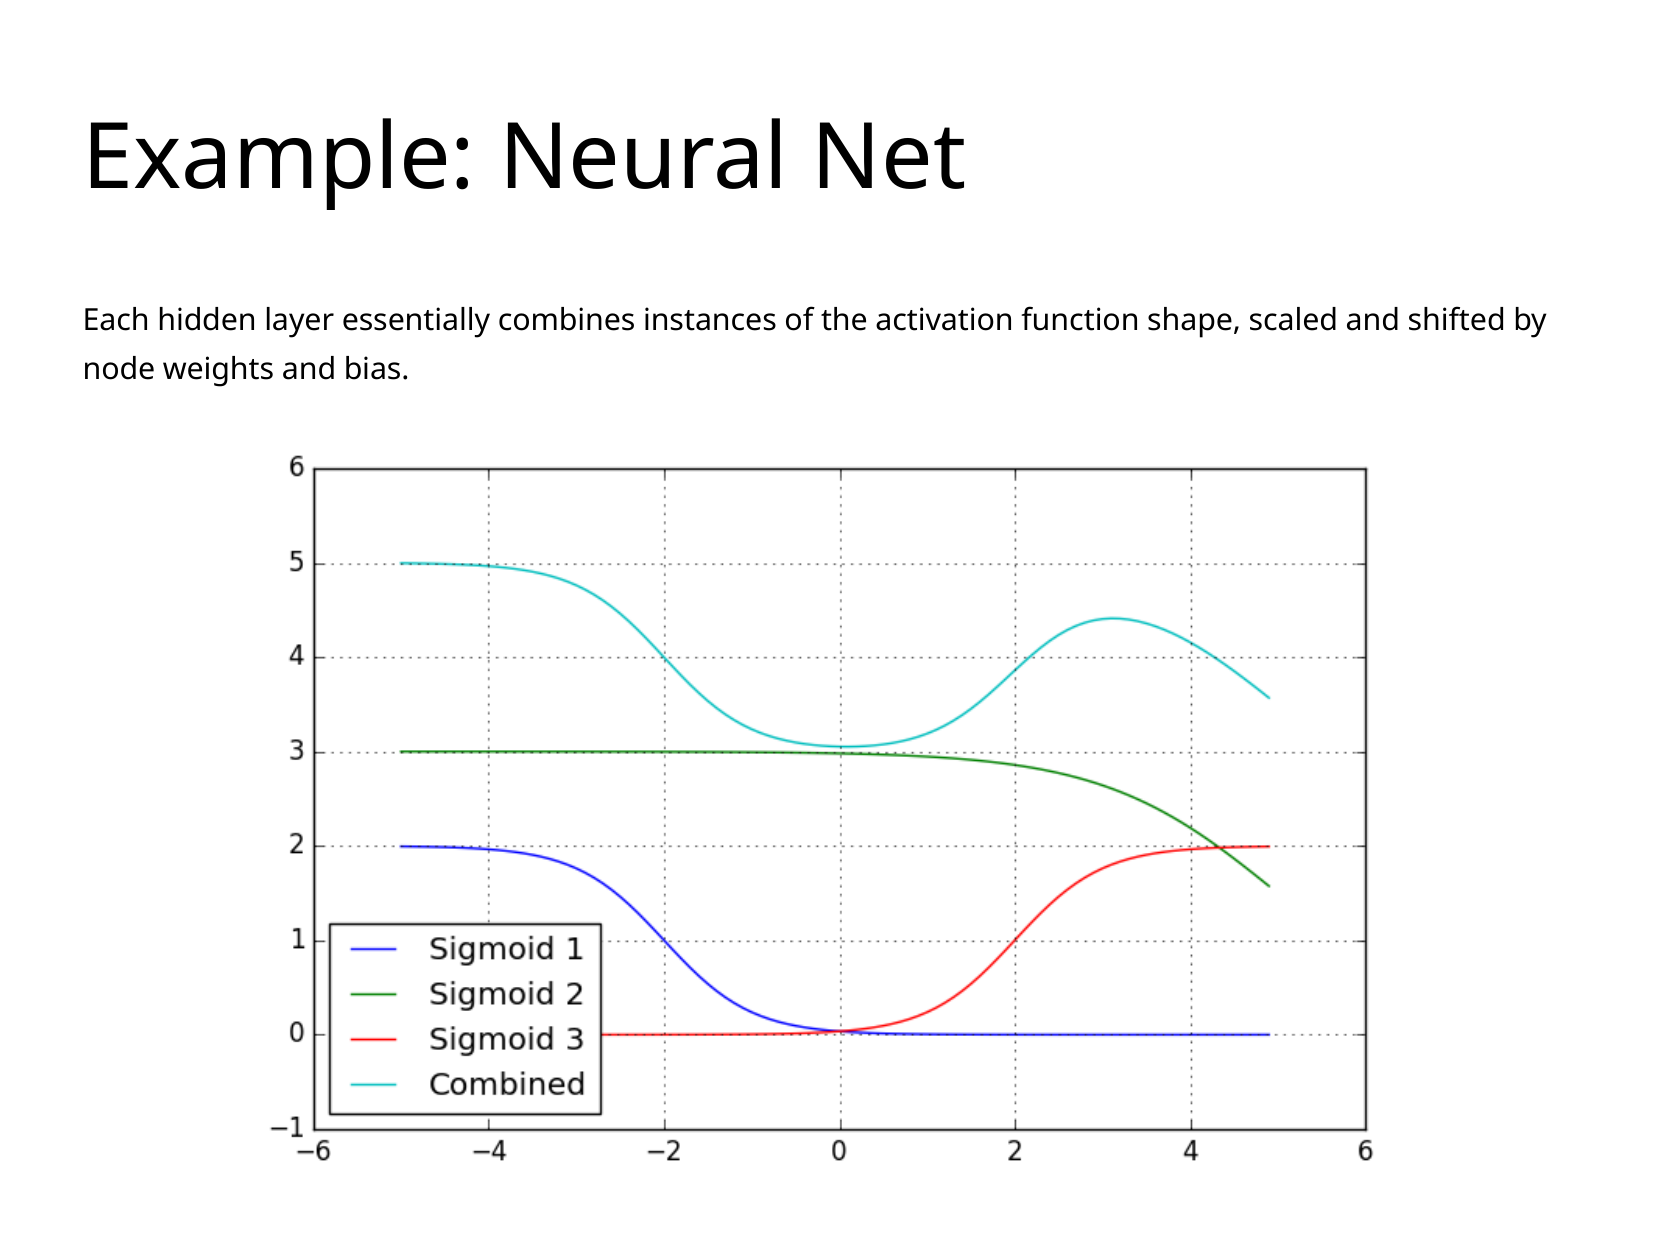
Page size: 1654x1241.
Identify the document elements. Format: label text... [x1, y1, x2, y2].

picture [144, 391, 1501, 1212]
list Each hidden layer essentially combines instances of the activation function shape, scaled and shifted by node weights and bias. [82, 290, 1571, 391]
title Example: Neural Net [82, 49, 1571, 257]
